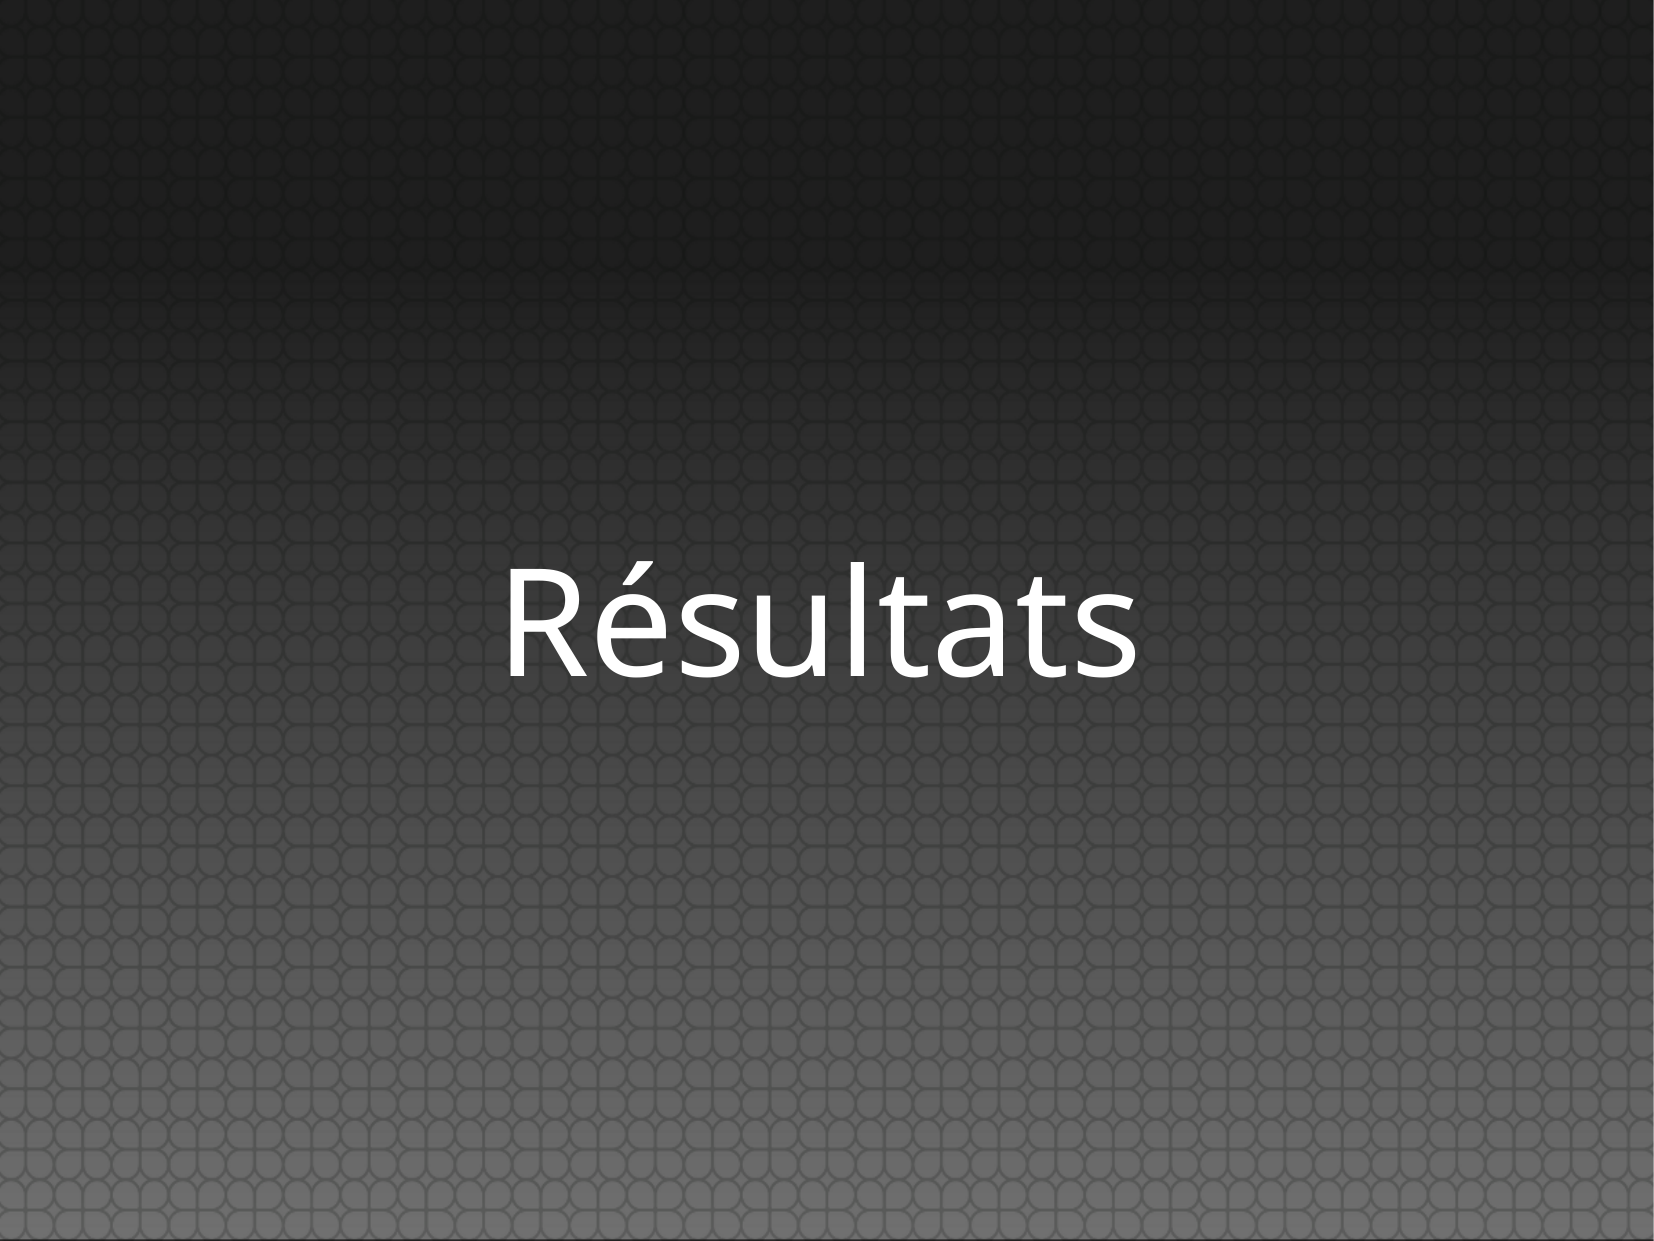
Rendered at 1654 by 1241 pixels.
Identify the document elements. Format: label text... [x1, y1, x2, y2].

picture [0, 0, 1654, 1241]
title Résultats [75, 444, 1564, 794]
